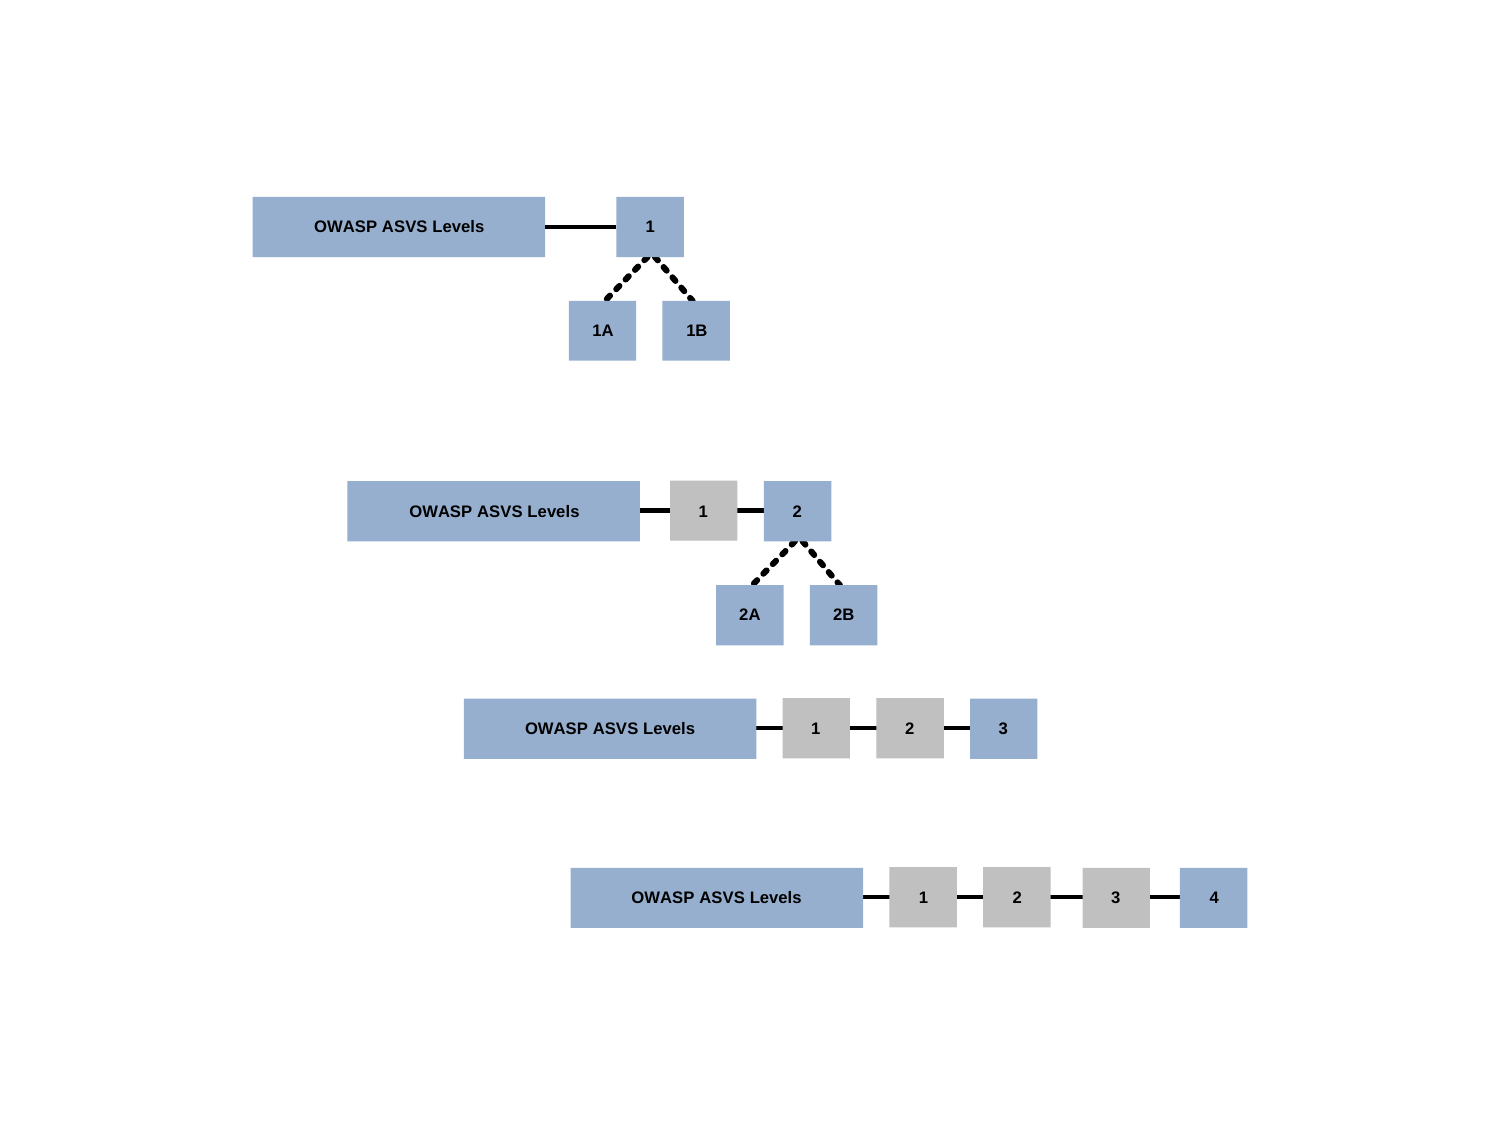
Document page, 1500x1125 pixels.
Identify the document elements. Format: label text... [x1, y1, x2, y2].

text_box [1179, 867, 1248, 928]
text_box B [842, 603, 855, 624]
text_box [1082, 867, 1150, 928]
text_box 3 [998, 717, 1009, 738]
text_box [876, 698, 944, 759]
text_box [763, 481, 832, 547]
text_box 2 [833, 603, 842, 624]
text_box 2 [792, 500, 802, 521]
text_box OWASP ASVS Levels [409, 500, 581, 521]
text_box 1 [811, 717, 821, 738]
text_box [889, 867, 957, 928]
text_box [613, 283, 622, 292]
text_box [780, 548, 788, 557]
text_box [670, 480, 738, 541]
text_box 1 [645, 216, 655, 237]
text_box [826, 569, 834, 578]
text_box [817, 559, 826, 568]
text_box [252, 196, 546, 258]
text_box 1 [686, 319, 695, 340]
text_box 2 [904, 717, 915, 738]
text_box [616, 196, 684, 263]
text_box [670, 275, 678, 284]
text_box [347, 481, 640, 542]
text_box [463, 698, 757, 759]
text_box [782, 698, 850, 759]
text_box [716, 577, 784, 646]
text_box B [695, 319, 708, 340]
text_box [679, 285, 687, 294]
text_box 1 [918, 886, 929, 907]
text_box [809, 549, 817, 558]
text_box 2 [1012, 886, 1023, 907]
text_box [568, 293, 637, 361]
text_box A [601, 319, 614, 340]
text_box 4 [1209, 886, 1219, 907]
text_box OWASP ASVS Levels [525, 717, 696, 738]
text_box 2 [739, 603, 748, 624]
text_box [761, 568, 769, 576]
text_box 1 [698, 500, 709, 521]
text_box [623, 274, 632, 282]
text_box [570, 867, 864, 928]
text_box A [748, 603, 761, 624]
text_box [809, 580, 878, 646]
text_box [970, 698, 1038, 759]
text_box [662, 295, 730, 361]
text_box [770, 558, 779, 567]
text_box [983, 867, 1051, 928]
text_box 1 [592, 319, 601, 340]
text_box [661, 264, 669, 273]
text_box 3 [1111, 886, 1121, 907]
text_box OWASP ASVS Levels [314, 216, 485, 237]
text_box OWASP ASVS Levels [631, 886, 802, 907]
text_box [632, 264, 641, 273]
